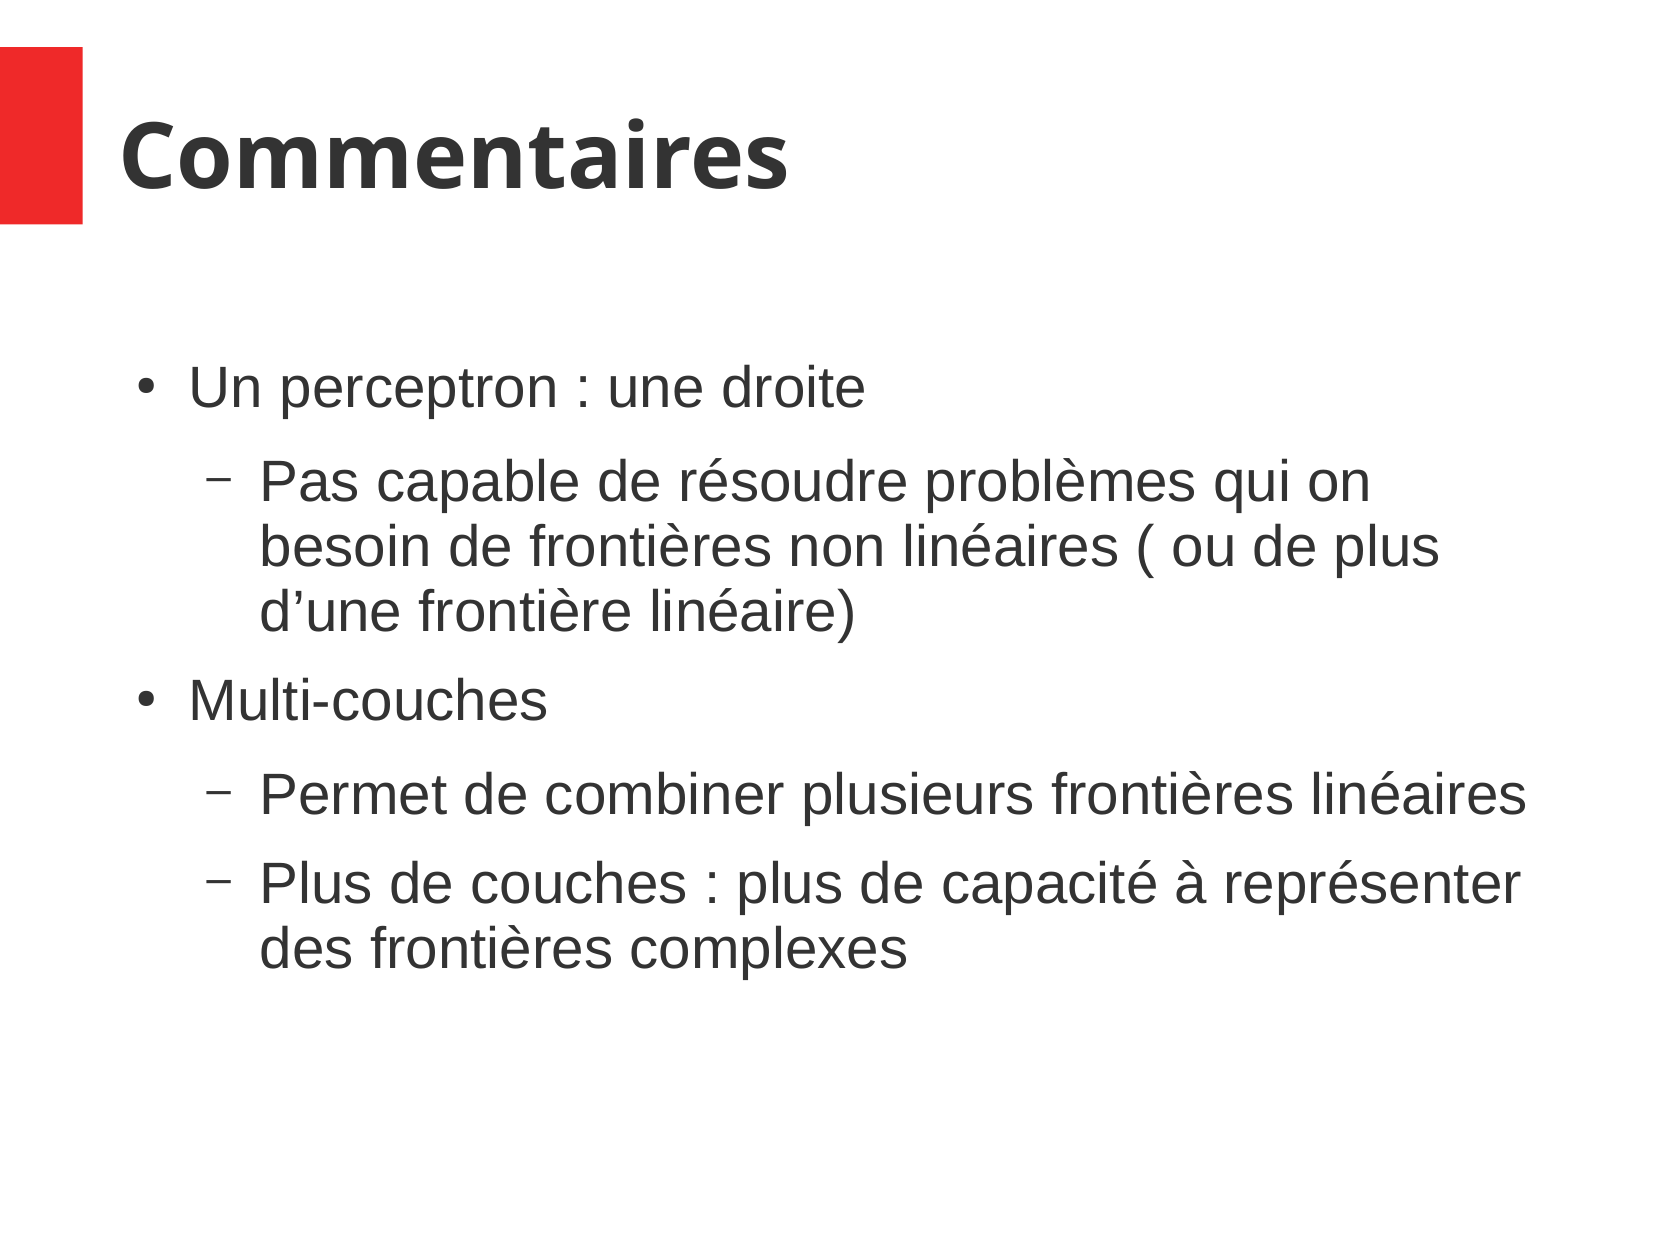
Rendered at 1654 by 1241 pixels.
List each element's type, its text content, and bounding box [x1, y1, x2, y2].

list Un perceptron : une droite Pas capable de résoudre problèmes qui on besoin de frontières non linéaires ( ou de plus d’une frontière linéaire) Multi-couches Permet de combiner plusieurs frontières linéaires Plus de couches : plus de capacité à représenter des frontières complexes [118, 354, 1536, 1074]
title Commentaires [118, 49, 1571, 257]
